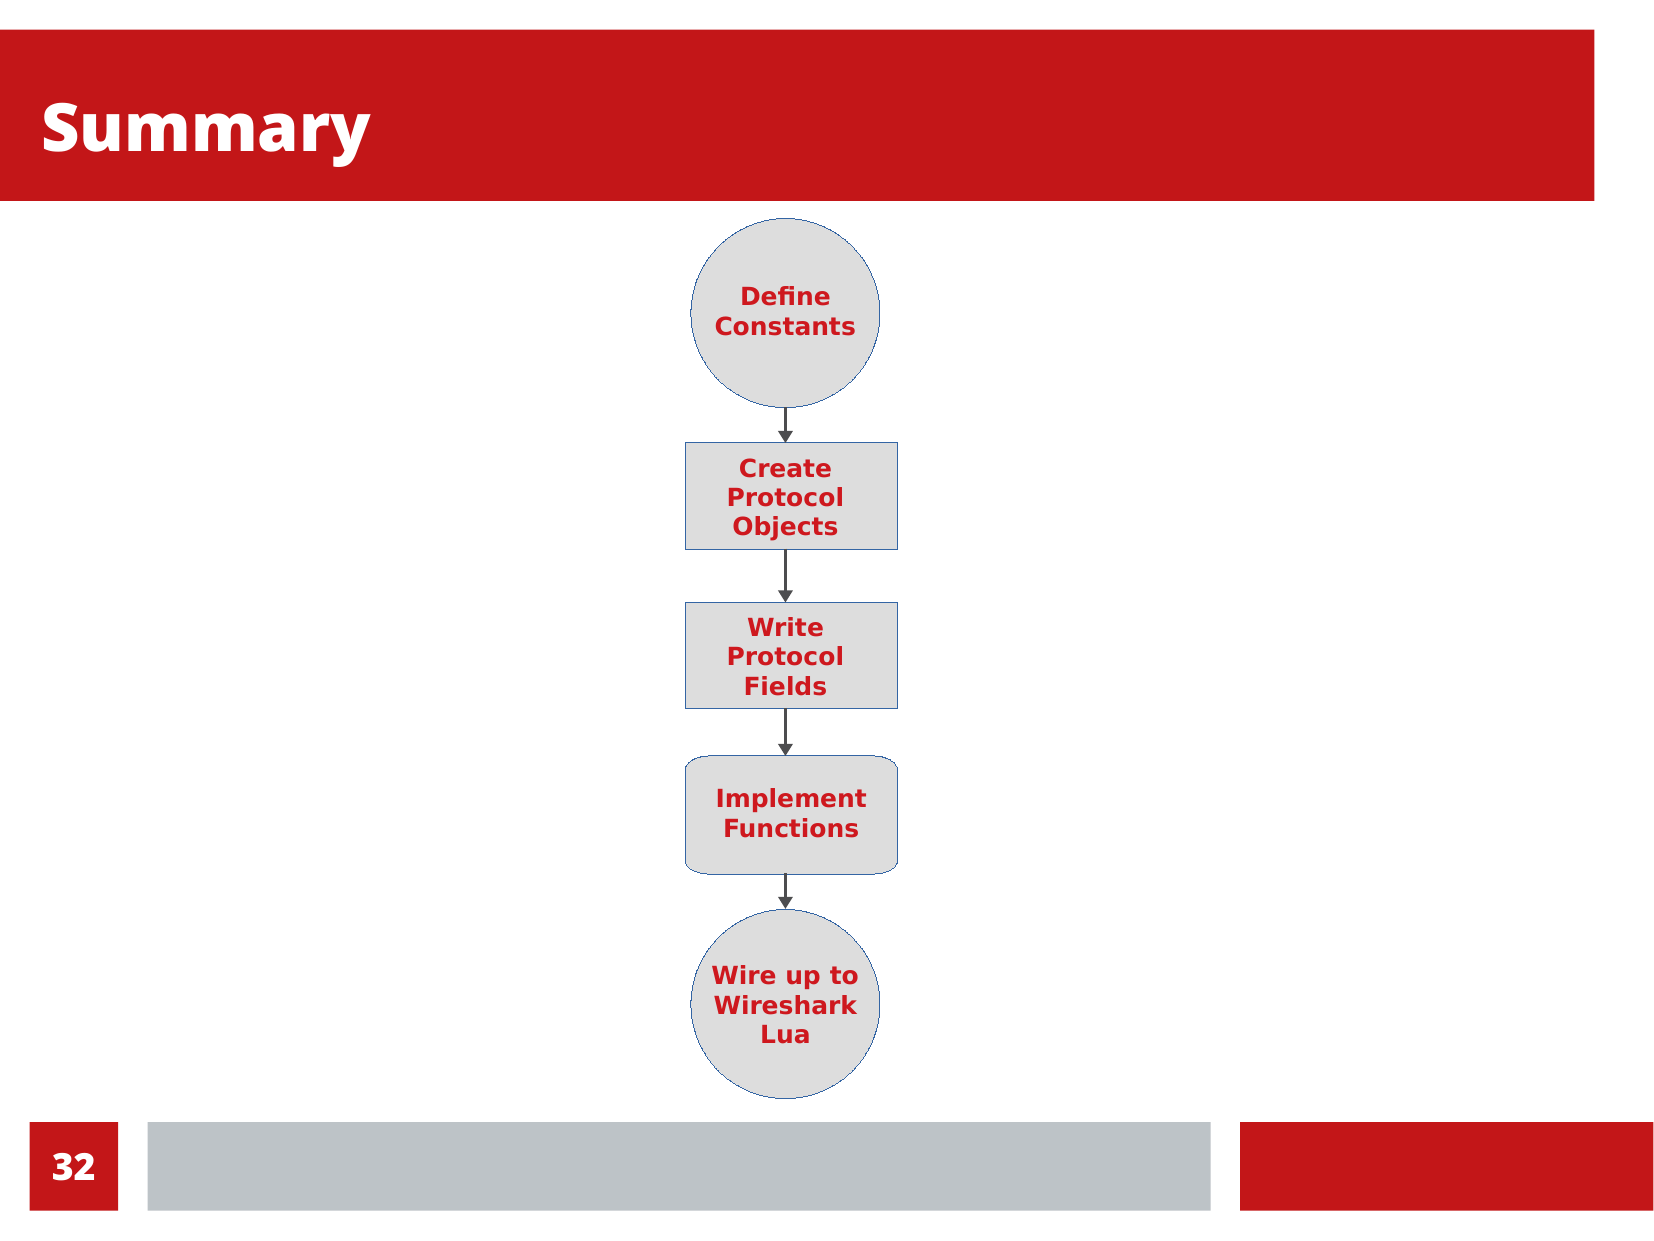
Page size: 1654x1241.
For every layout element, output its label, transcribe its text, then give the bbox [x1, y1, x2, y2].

text_box [705, 909, 866, 954]
title Summary [41, 53, 1577, 172]
text_box [698, 349, 873, 408]
text_box [685, 755, 898, 875]
text_box Create Protocol Objects [685, 446, 886, 550]
text_box Implement Functions [691, 777, 892, 851]
text_box [698, 218, 872, 275]
text_box [685, 602, 898, 709]
text_box [685, 442, 898, 550]
text_box Define Constants [685, 275, 886, 349]
text_box Write Protocol Fields [685, 605, 886, 709]
text_box Wire up to Wireshark Lua [685, 954, 886, 1057]
text_box [707, 1057, 864, 1099]
